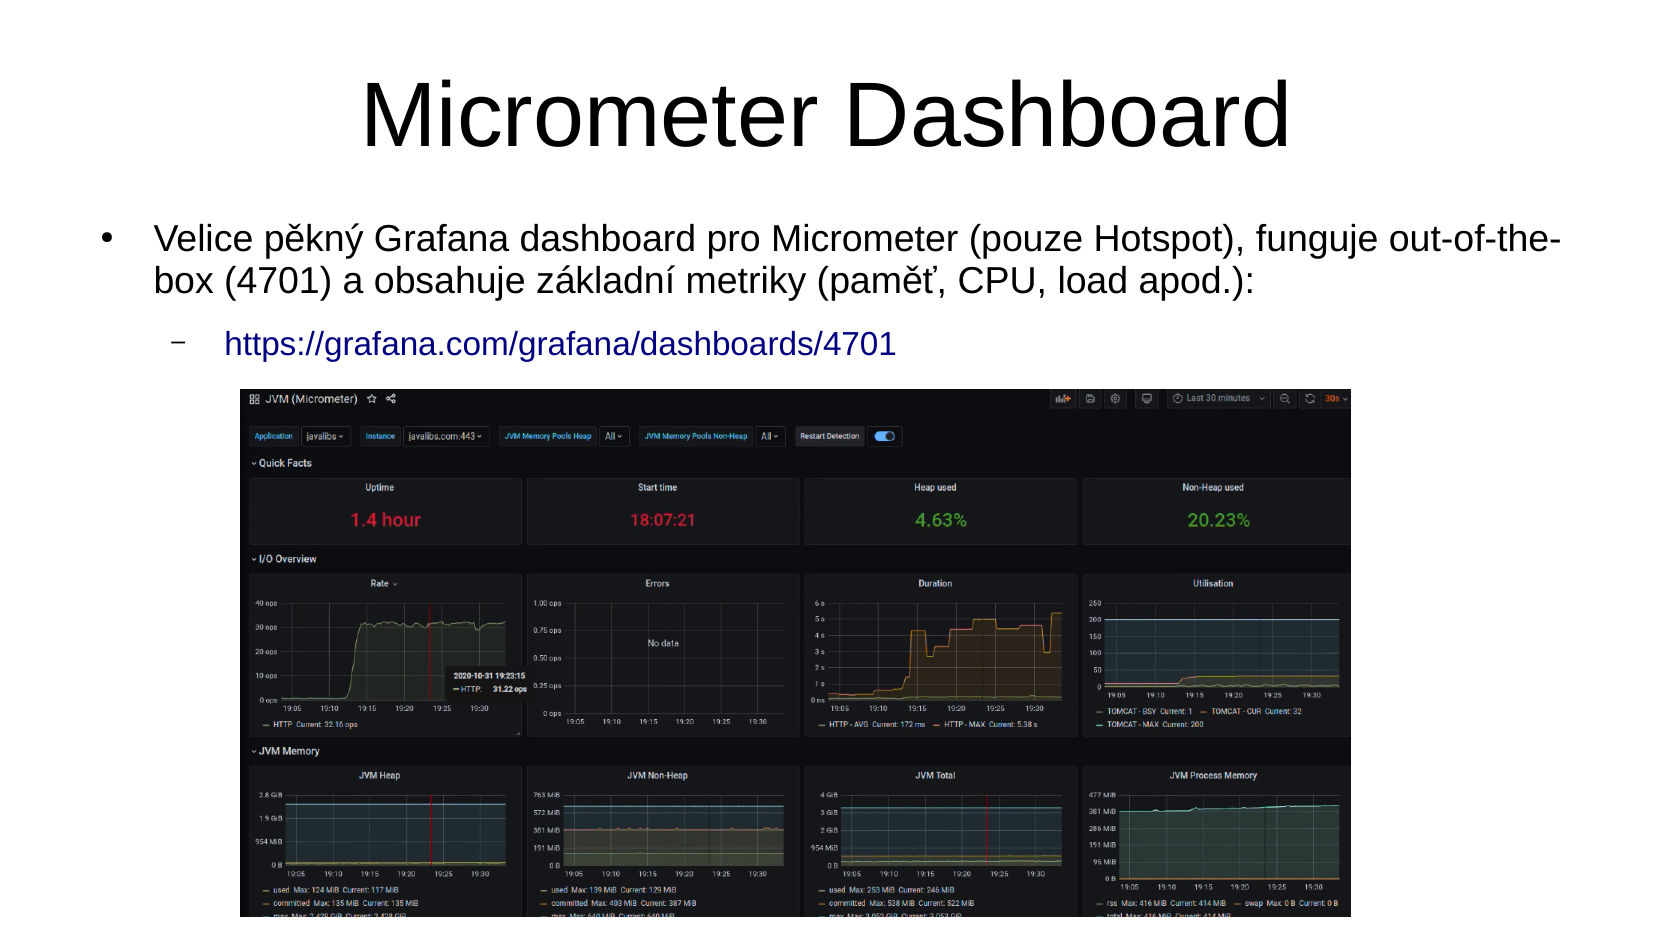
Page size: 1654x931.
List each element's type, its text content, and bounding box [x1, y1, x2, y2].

list Velice pěkný Grafana dashboard pro Micrometer (pouze Hotspot), funguje out-of-the-box (4701) a obsahuje základní metriky (paměť, CPU, load apod.): https://grafana.com/grafana/dashboards/4701 [82, 217, 1571, 758]
picture [240, 389, 1351, 917]
title Micrometer Dashboard [82, 37, 1571, 193]
